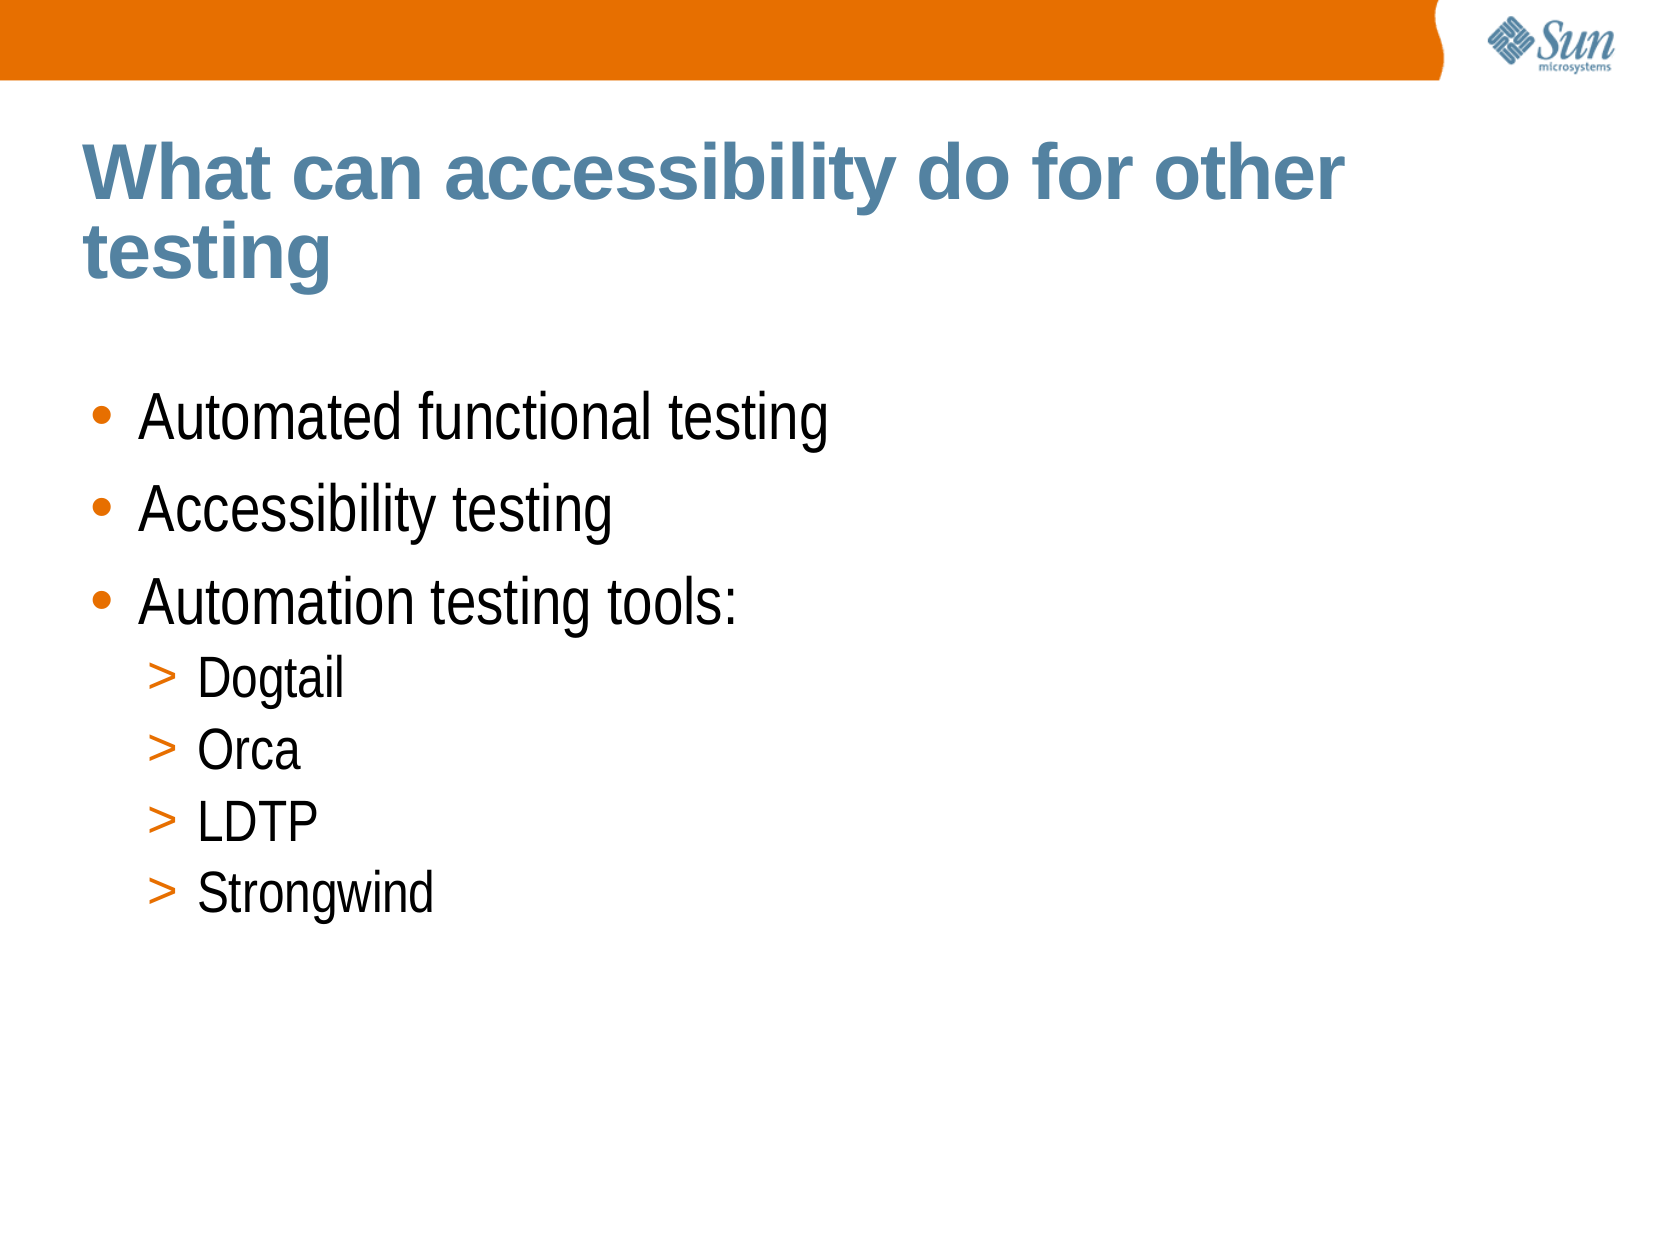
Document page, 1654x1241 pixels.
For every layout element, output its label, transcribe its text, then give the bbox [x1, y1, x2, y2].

picture [0, 0, 1654, 83]
list Automated functional testing Accessibility testing Automation testing tools: Dogtail Orca LDTP Strongwind [71, 283, 1545, 1121]
title What can accessibility do for other testing [82, 135, 1585, 321]
